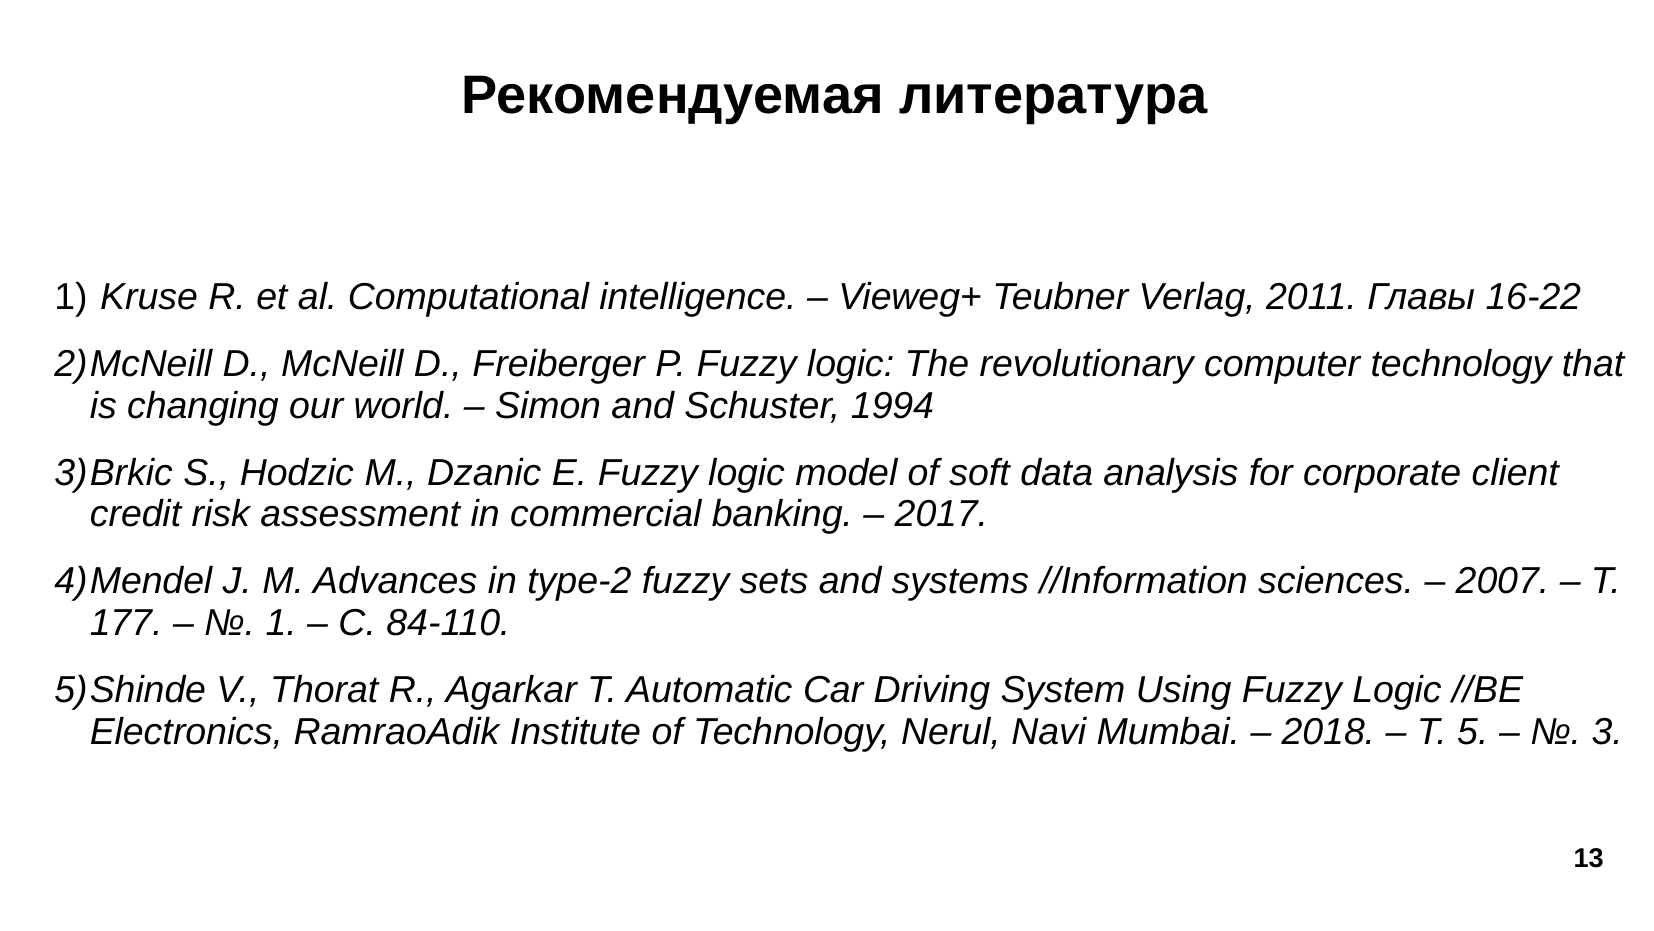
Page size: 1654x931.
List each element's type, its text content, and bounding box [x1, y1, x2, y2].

text_box 13 [1558, 835, 1632, 911]
text_box Kruse R. et al. Computational intelligence. – Vieweg+ Teubner Verlag, 2011. Главы 16-22 McNeill D., McNeill D., Freiberger P. Fuzzy logic: The revolutionary computer technology that is changing our world. – Simon and Schuster, 1994 Brkic S., Hodzic M., Dzanic E. Fuzzy logic model of soft data analysis for corporate client credit risk assessment in commercial banking. – 2017. Mendel J. M. Advances in type-2 fuzzy sets and systems //Information sciences. – 2007. – Т. 177. – №. 1. – С. 84-110. Shinde V., Thorat R., Agarkar T. Automatic Car Driving System Using Fuzzy Logic //BE Electronics, RamraoAdik Institute of Technology, Nerul, Navi Mumbai. – 2018. – Т. 5. – №. 3. [39, 201, 1646, 823]
title Рекомендуемая литература [91, 0, 1580, 201]
text_box [813, 447, 844, 518]
